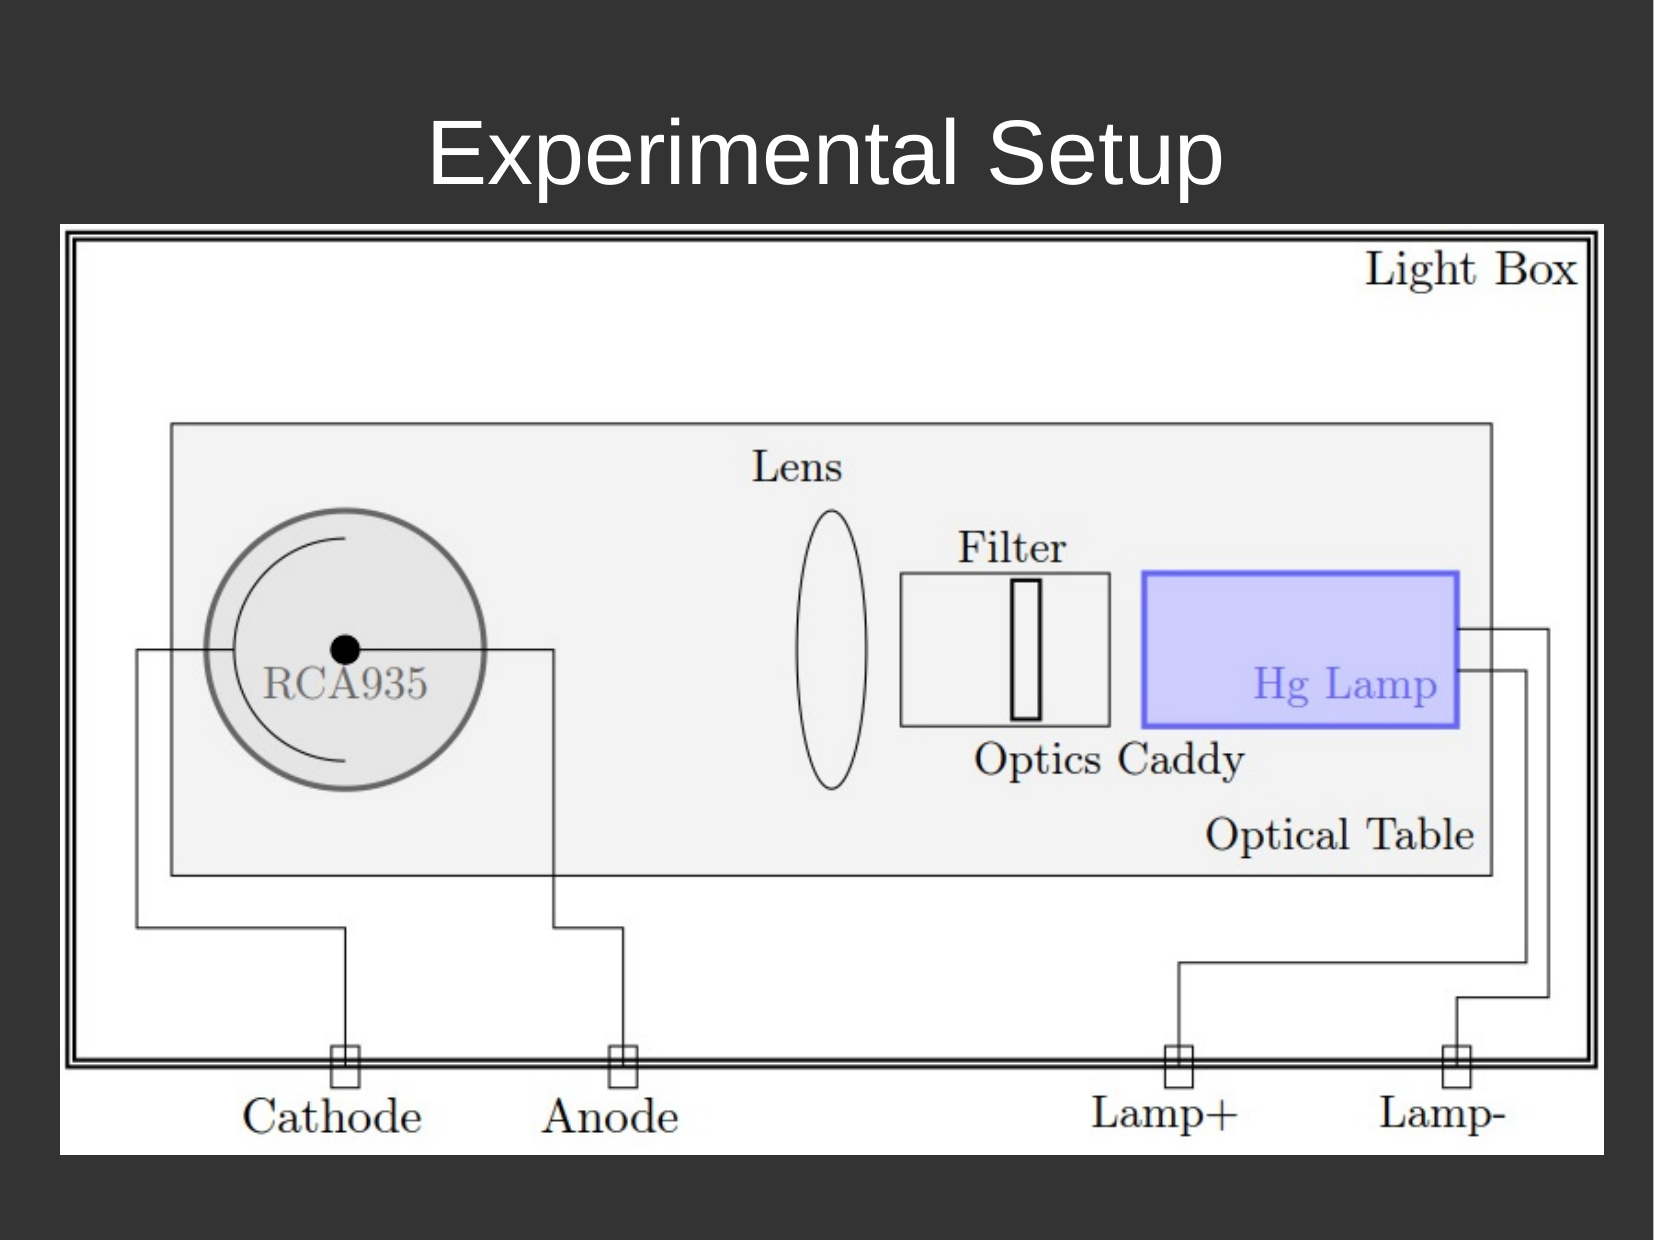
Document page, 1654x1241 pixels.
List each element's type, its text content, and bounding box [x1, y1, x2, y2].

title Experimental Setup [82, 49, 1571, 224]
picture [60, 224, 1604, 1156]
